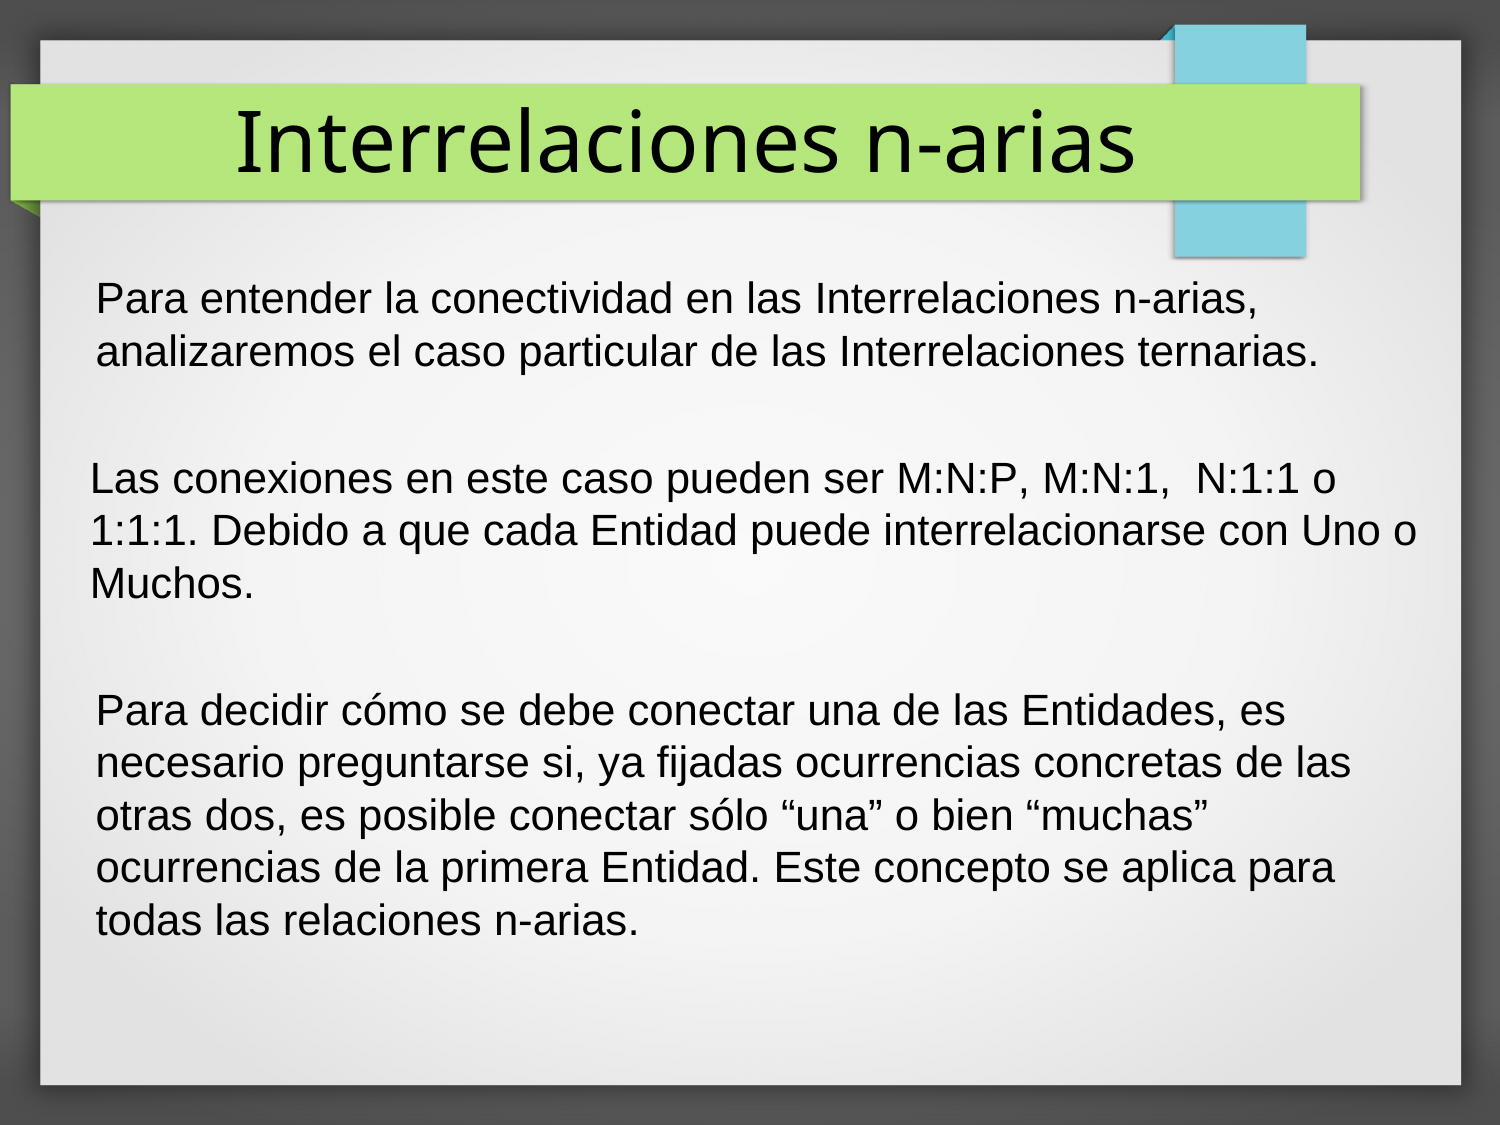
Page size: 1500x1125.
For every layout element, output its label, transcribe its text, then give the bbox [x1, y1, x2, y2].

picture [0, 0, 1500, 1125]
text_box Para entender la conectividad en las Interrelaciones n-arias, analizaremos el caso particular de las Interrelaciones ternarias. Las conexiones en este caso pueden ser M:N:P, M:N:1, N:1:1 o 1:1:1. Debido a que cada Entidad puede interrelacionarse con Uno o Muchos. Para decidir cómo se debe conectar una de las Entidades, es necesario preguntarse si, ya fijadas ocurrencias concretas de las otras dos, es posible conectar sólo “una” o bien “muchas” ocurrencias de la primera Entidad. Este concepto se aplica para todas las relaciones n-arias. [75, 262, 1442, 1005]
text_box Interrelaciones n-arias [74, 28, 1300, 249]
